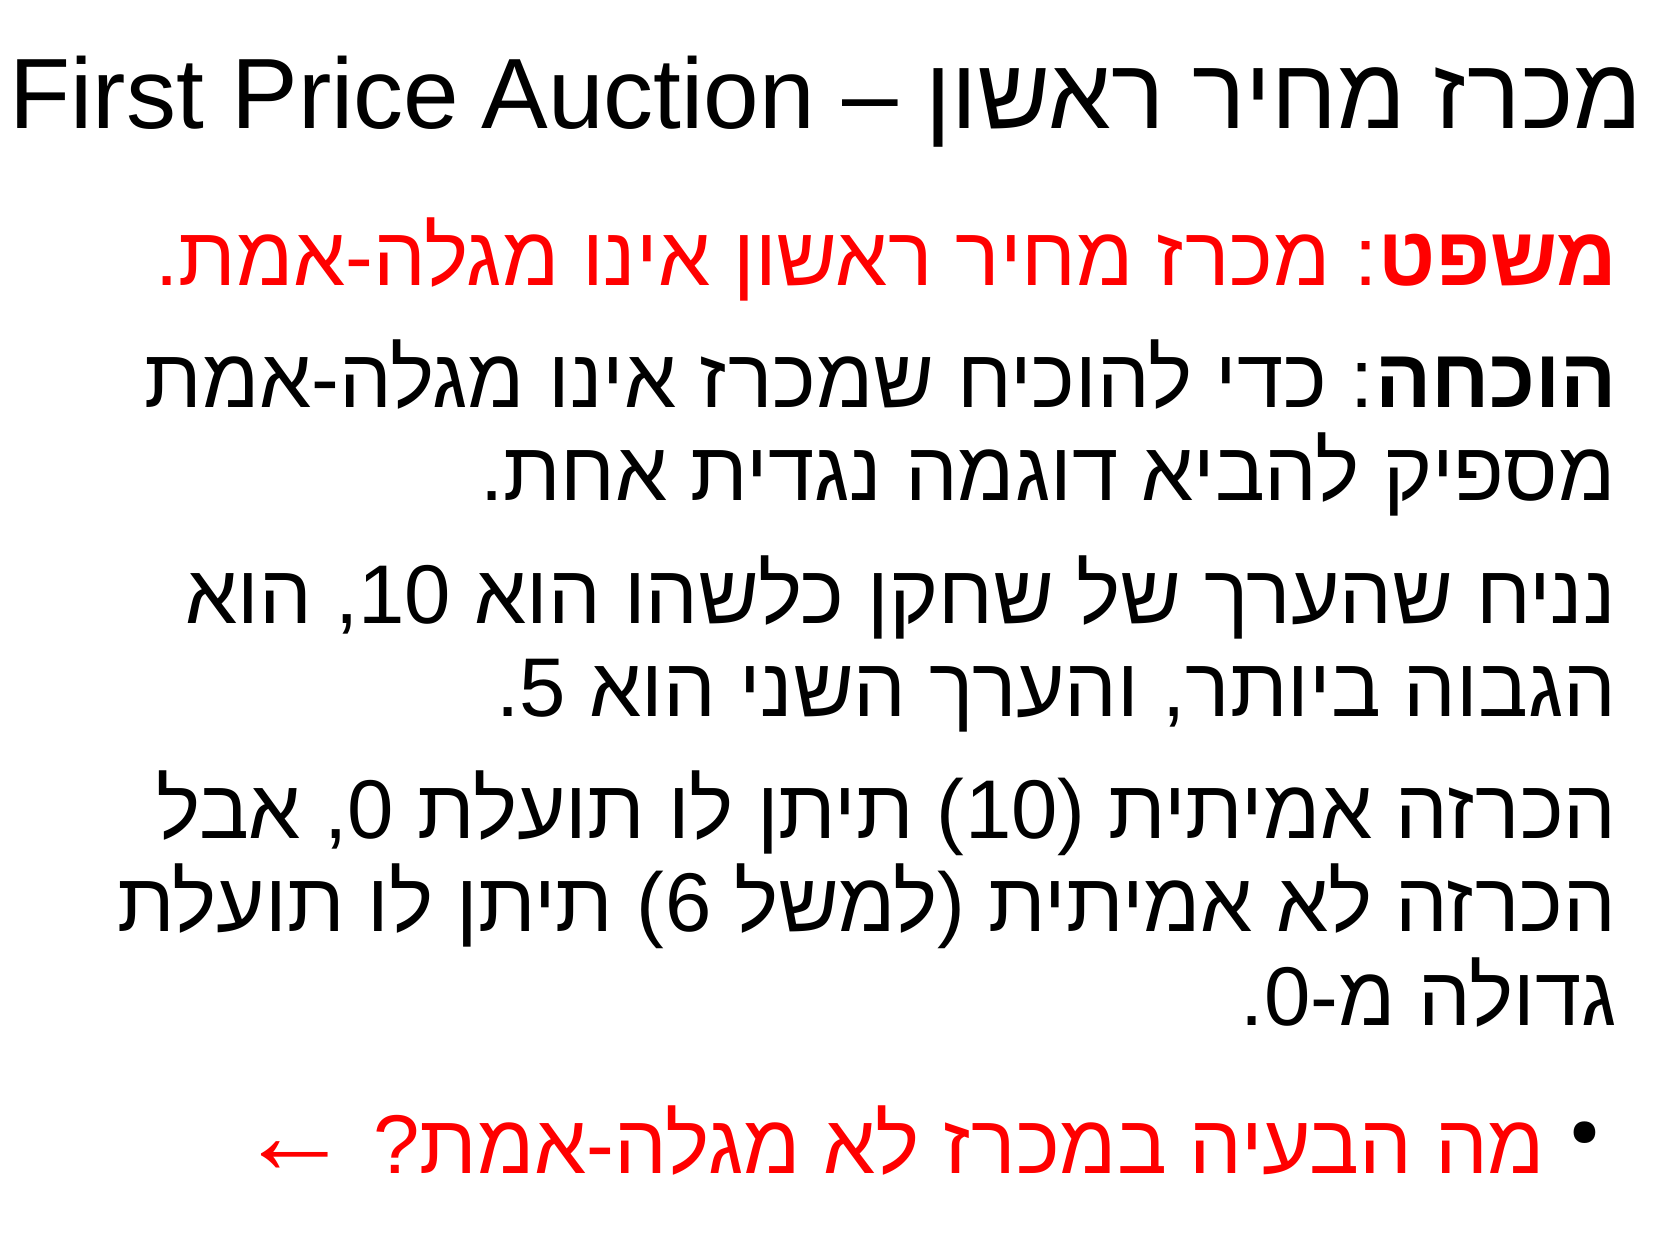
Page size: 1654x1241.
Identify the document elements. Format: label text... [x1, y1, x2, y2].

title מכרז מחיר ראשון – First Price Auction [0, 0, 1654, 189]
list משפט: מכרז מחיר ראשון אינו מגלה-אמת. הוכחה: כדי להוכיח שמכרז אינו מגלה-אמת מספיק להביא דוגמה נגדית אחת. נניח שהערך של שחקן כלשהו הוא 10, הוא הגבוה ביותר, והערך השני הוא 5. הכרזה אמיתית (10) תיתן לו תועלת 0, אבל הכרזה לא אמיתית (למשל 6) תיתן לו תועלת גדולה מ-0. מה הבעיה במכרז לא מגלה-אמת? ← [27, 210, 1618, 1241]
